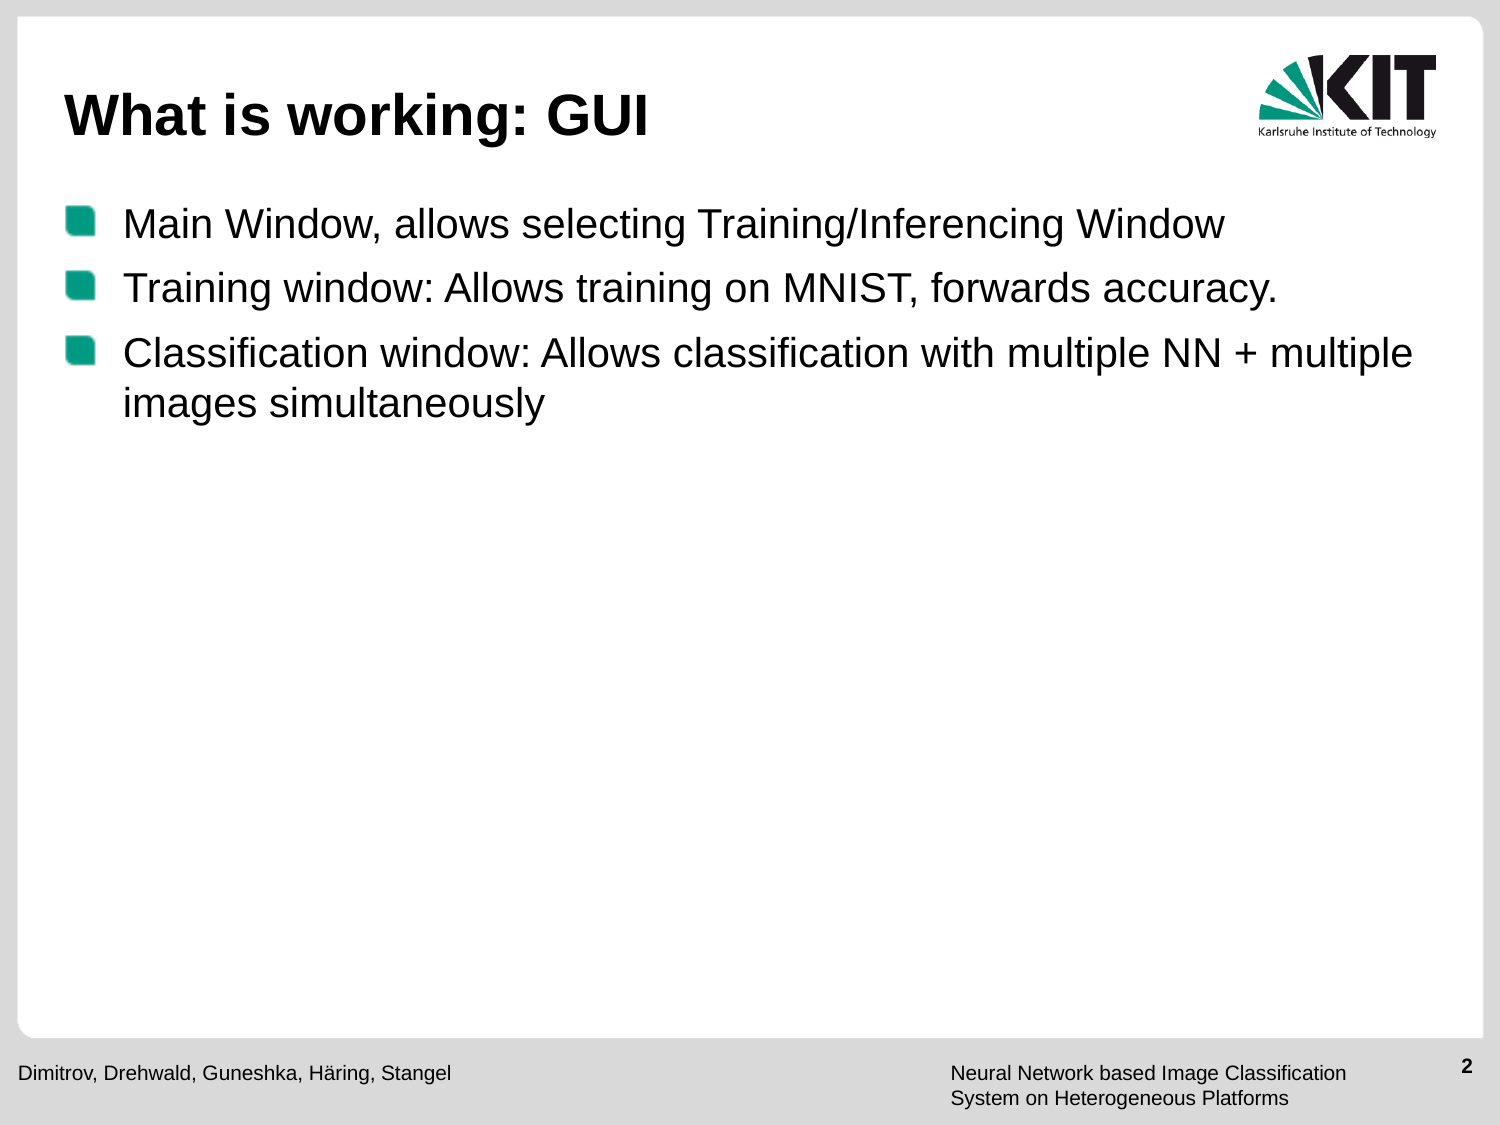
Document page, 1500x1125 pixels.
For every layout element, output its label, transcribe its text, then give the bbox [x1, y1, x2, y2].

slide_number Neural Network based Image Classification System on Heterogeneous Platforms [950, 1059, 1381, 1120]
title What is working: GUI [64, 54, 1198, 147]
picture [0, 0, 1500, 1125]
list Main Window, allows selecting Training/Inferencing Window Training window: Allows training on MNIST, forwards accuracy. Classification window: Allows classification with multiple NN + multiple images simultaneously [64, 196, 1436, 1000]
footer Dimitrov, Drehwald, Guneshka, Häring, Stangel [18, 1059, 934, 1119]
slide_number <number> [1421, 1053, 1473, 1113]
